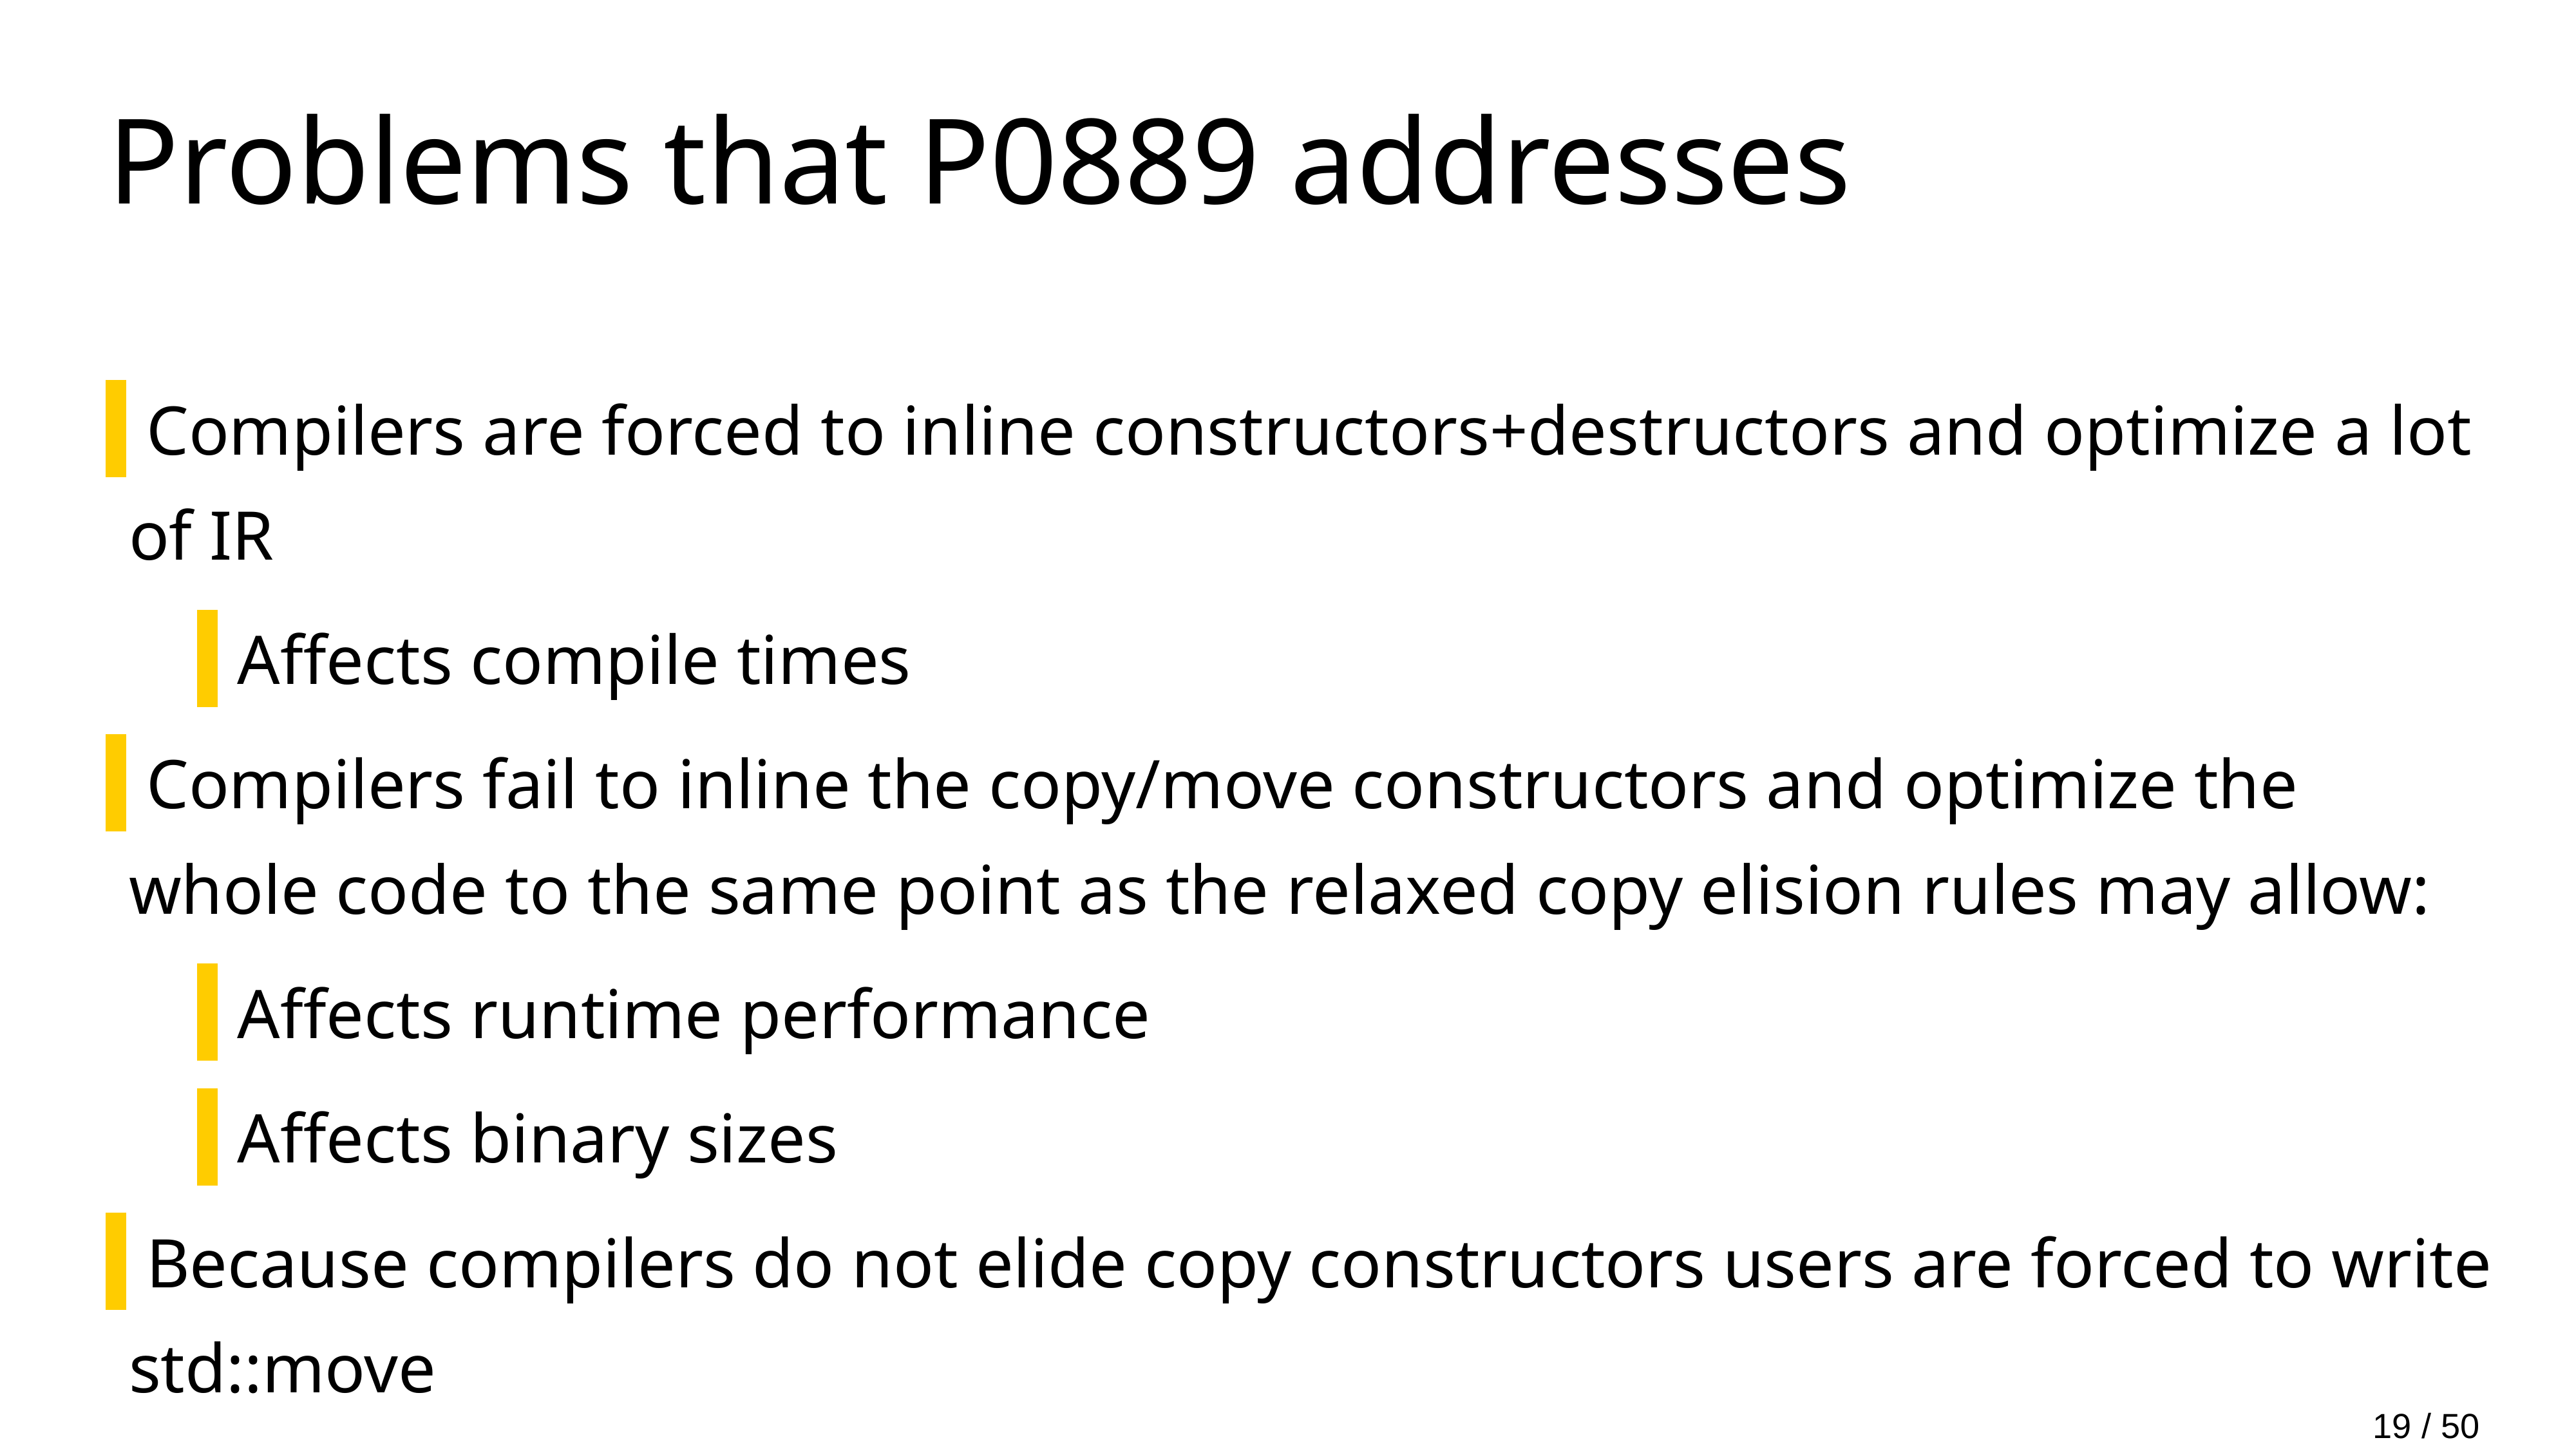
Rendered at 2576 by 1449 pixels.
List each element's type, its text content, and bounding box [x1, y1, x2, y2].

text_box Compilers are forced to inline constructors+destructors and optimize a lot of IR Affects compile times Compilers fail to inline the copy/move constructors and optimize the whole code to the same point as the relaxed copy elision rules may allow: Affects runtime performance Affects binary sizes Because compilers do not elide copy constructors users are forced to write std::move [96, 364, 2512, 1419]
text_box <number> / 50 [2363, 1402, 2576, 1449]
title Problems that P0889 addresses [108, 80, 2468, 242]
